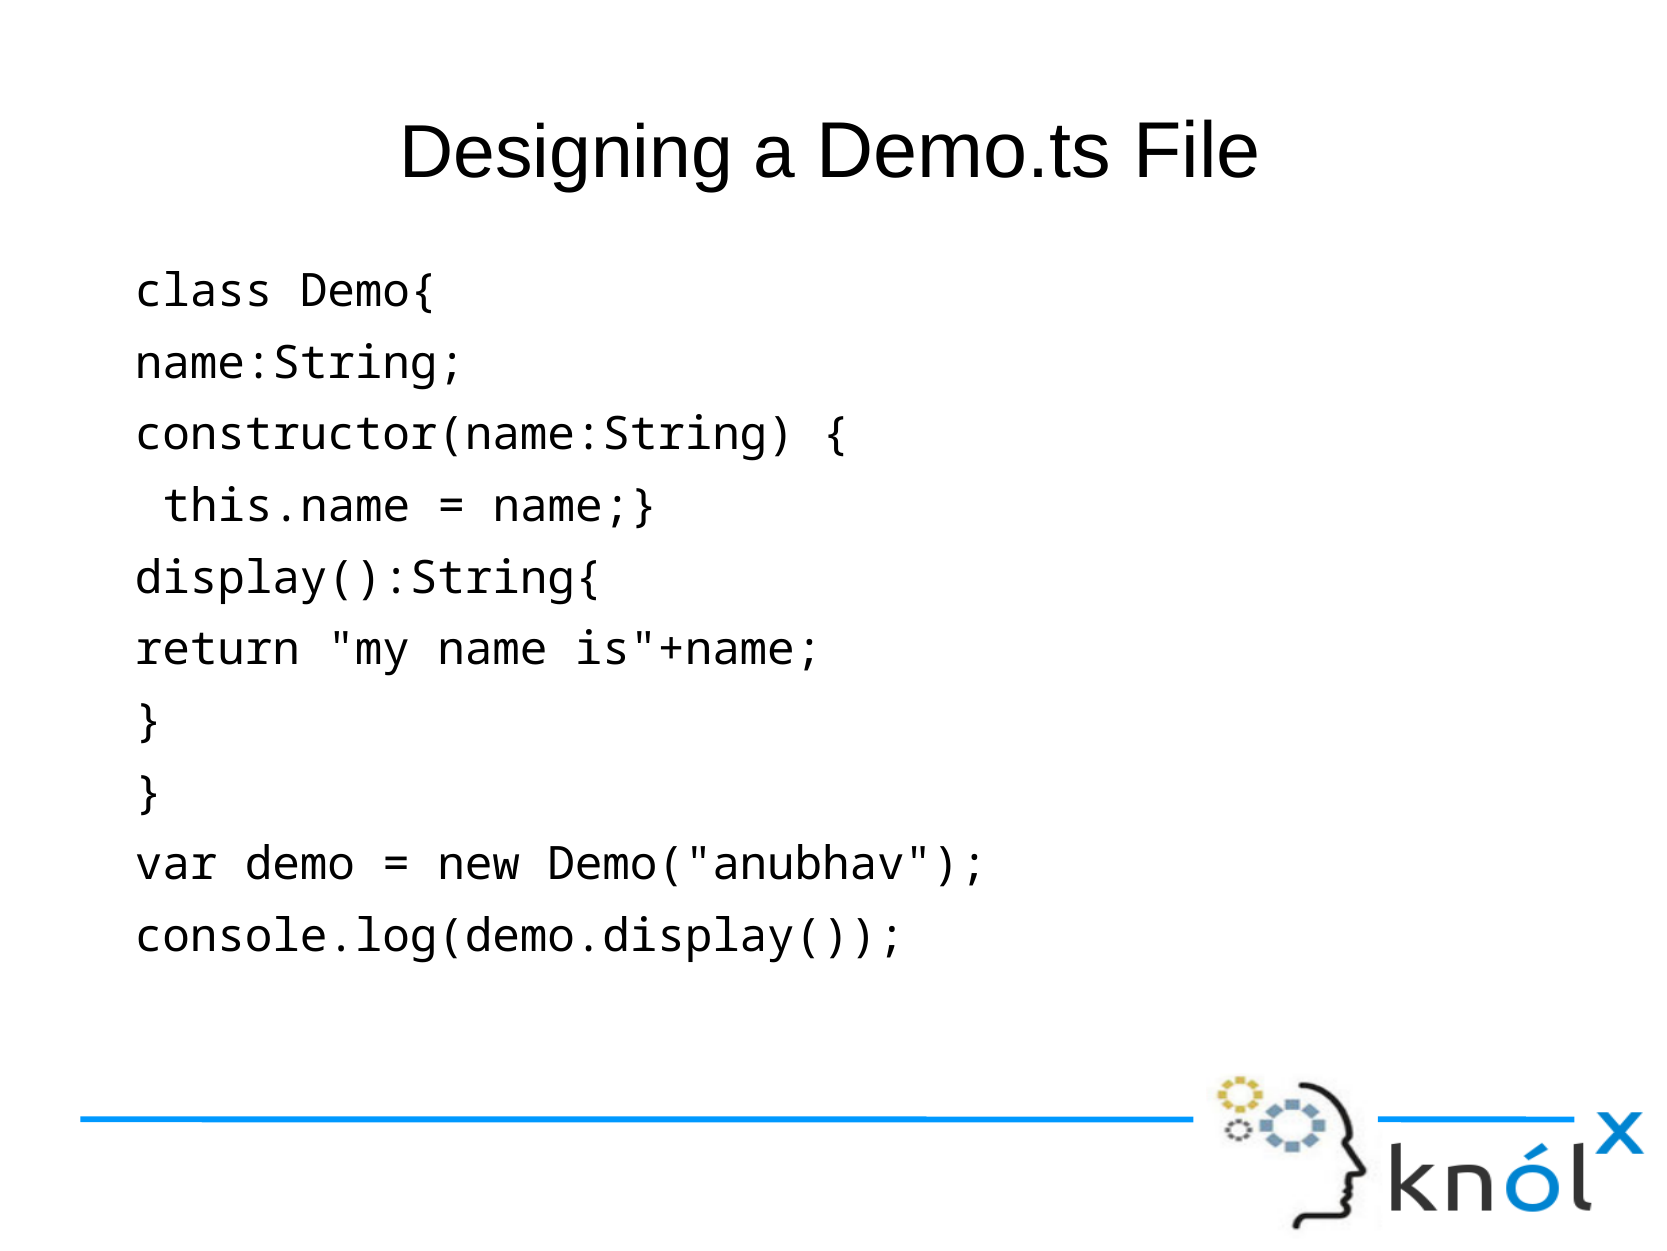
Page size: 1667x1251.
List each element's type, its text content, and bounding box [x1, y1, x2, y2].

list class Demo{ name:String; constructor(name:String) { this.name = name;} display():String{ return "my name is"+name; } } var demo = new Demo("anubhav"); console.log(demo.display()); [122, 261, 1583, 981]
title Designing a Demo.ts File [83, 49, 1578, 253]
picture [1205, 1073, 1655, 1239]
